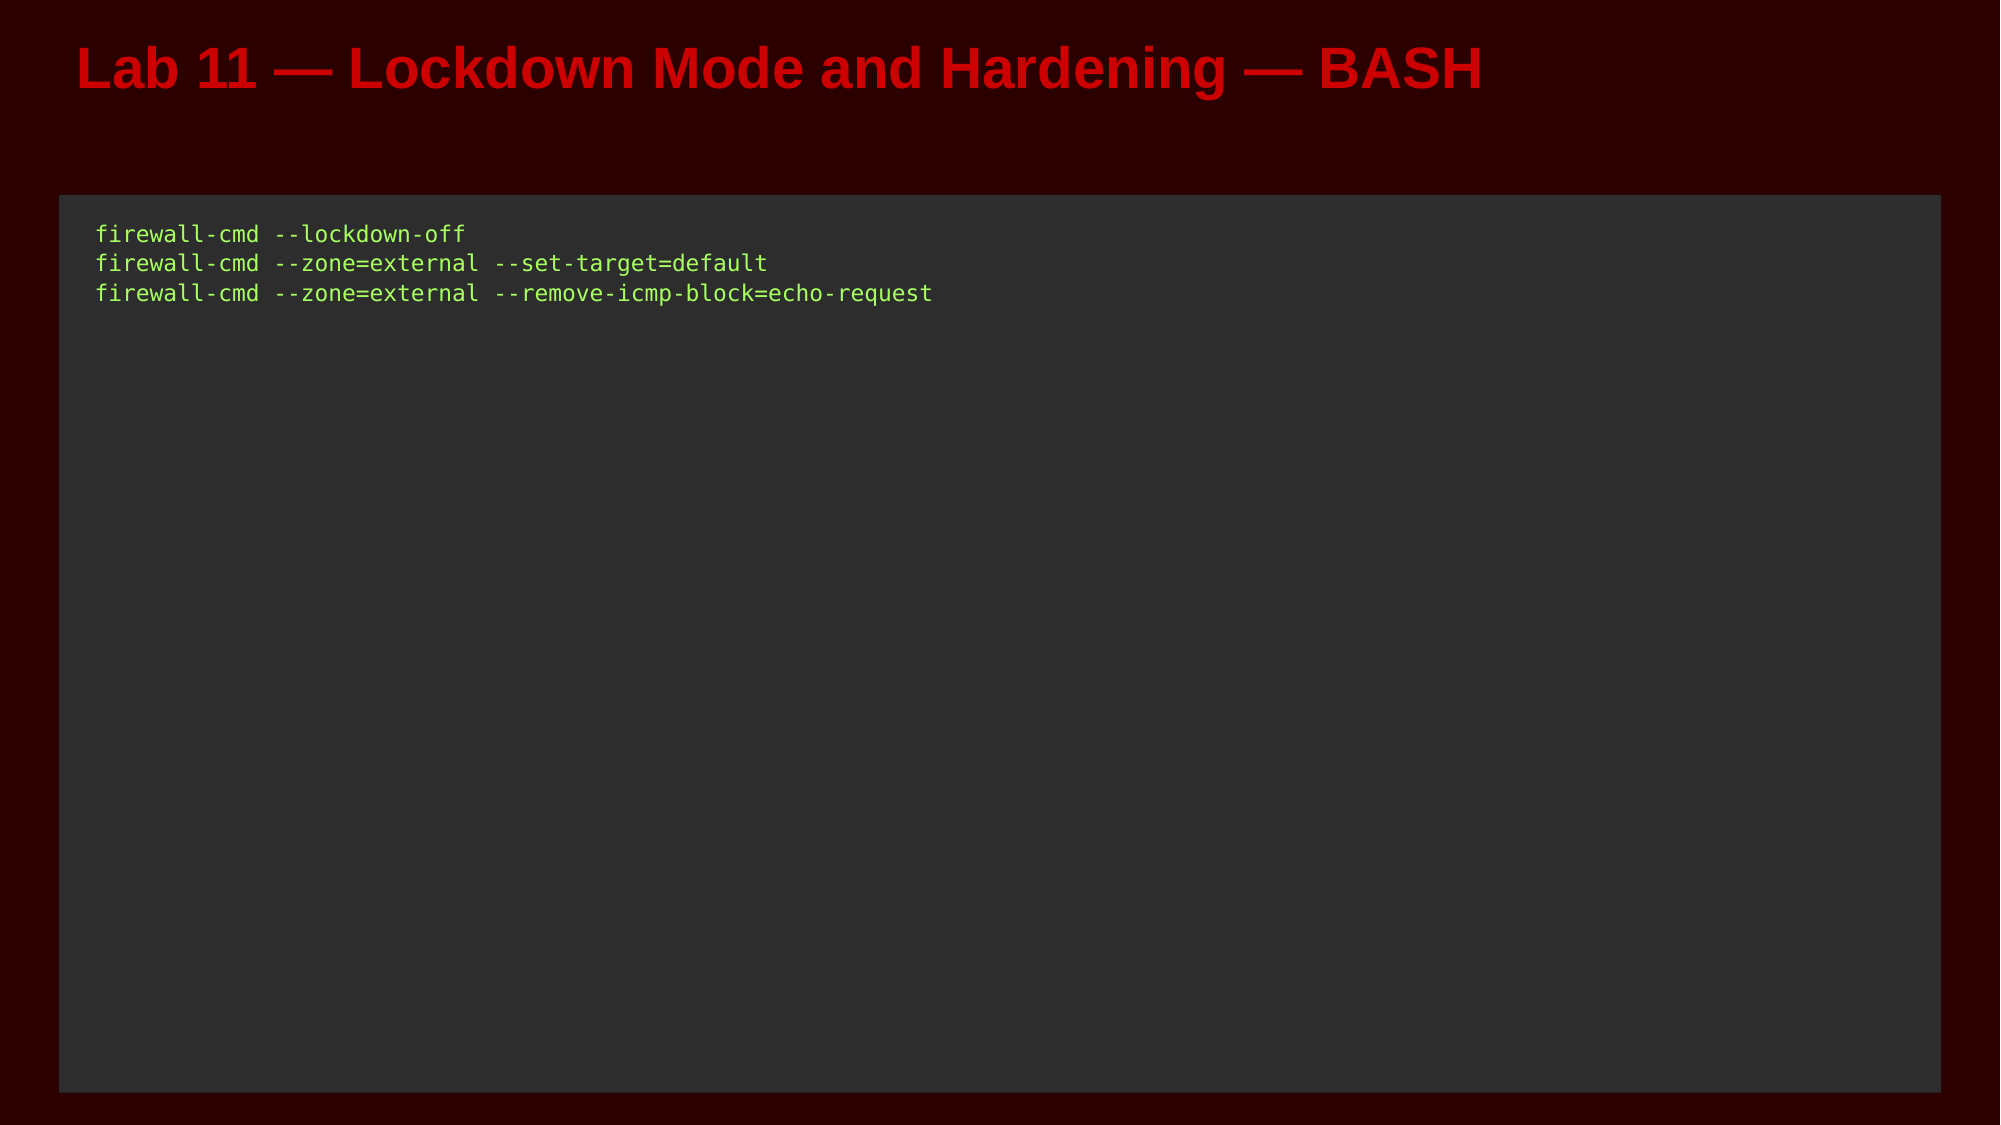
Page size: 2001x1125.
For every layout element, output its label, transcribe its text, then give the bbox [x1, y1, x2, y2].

text_box firewall-cmd --lockdown-off firewall-cmd --zone=external --set-target=default firewall-cmd --zone=external --remove-icmp-block=echo-request [59, 194, 1942, 1093]
text_box Lab 11 — Lockdown Mode and Hardening — BASH [59, 23, 1942, 178]
